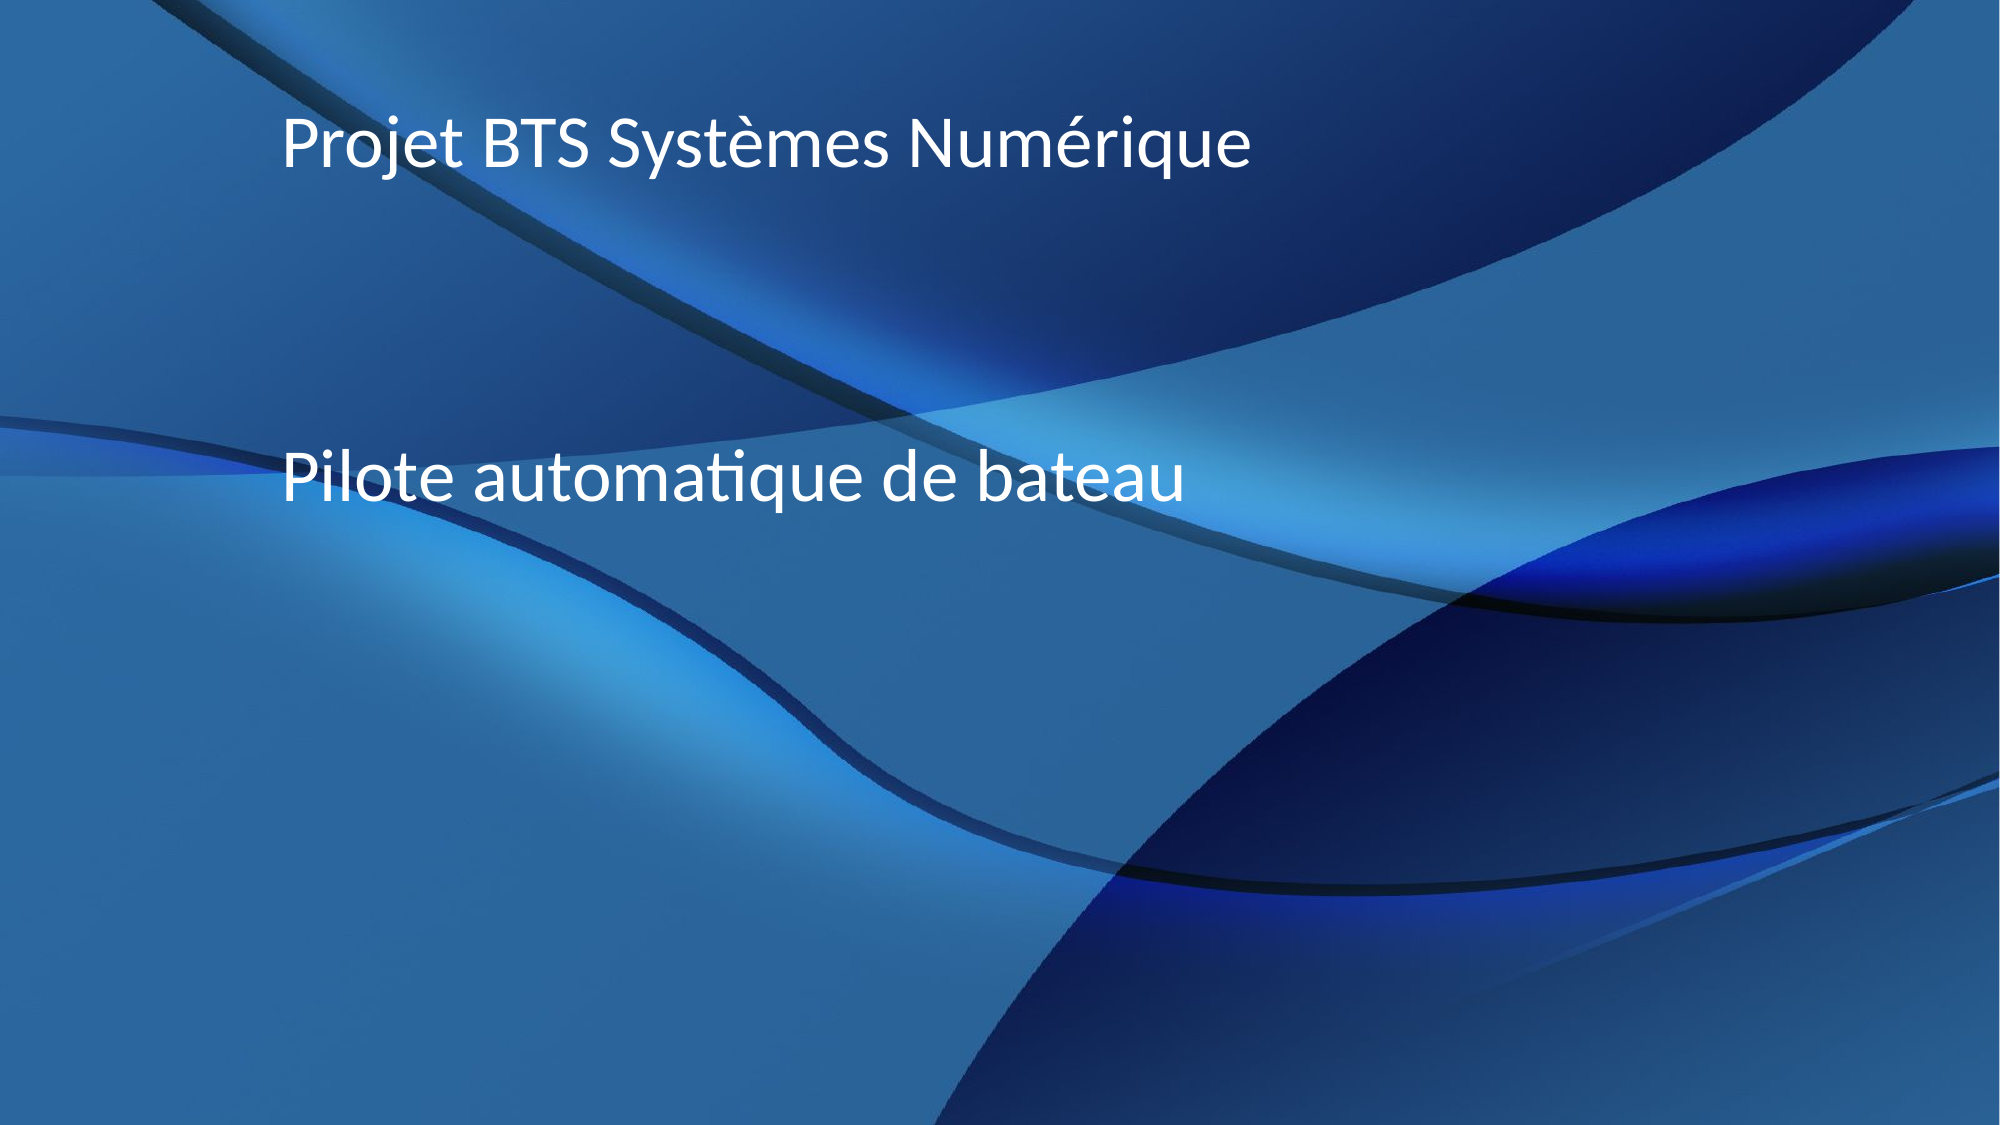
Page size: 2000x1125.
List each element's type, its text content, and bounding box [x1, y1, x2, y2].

subtitle Pilote automatique de bateau [266, 429, 1700, 717]
picture [0, 0, 2000, 1125]
title Projet BTS Systèmes Numérique [266, 95, 1774, 424]
